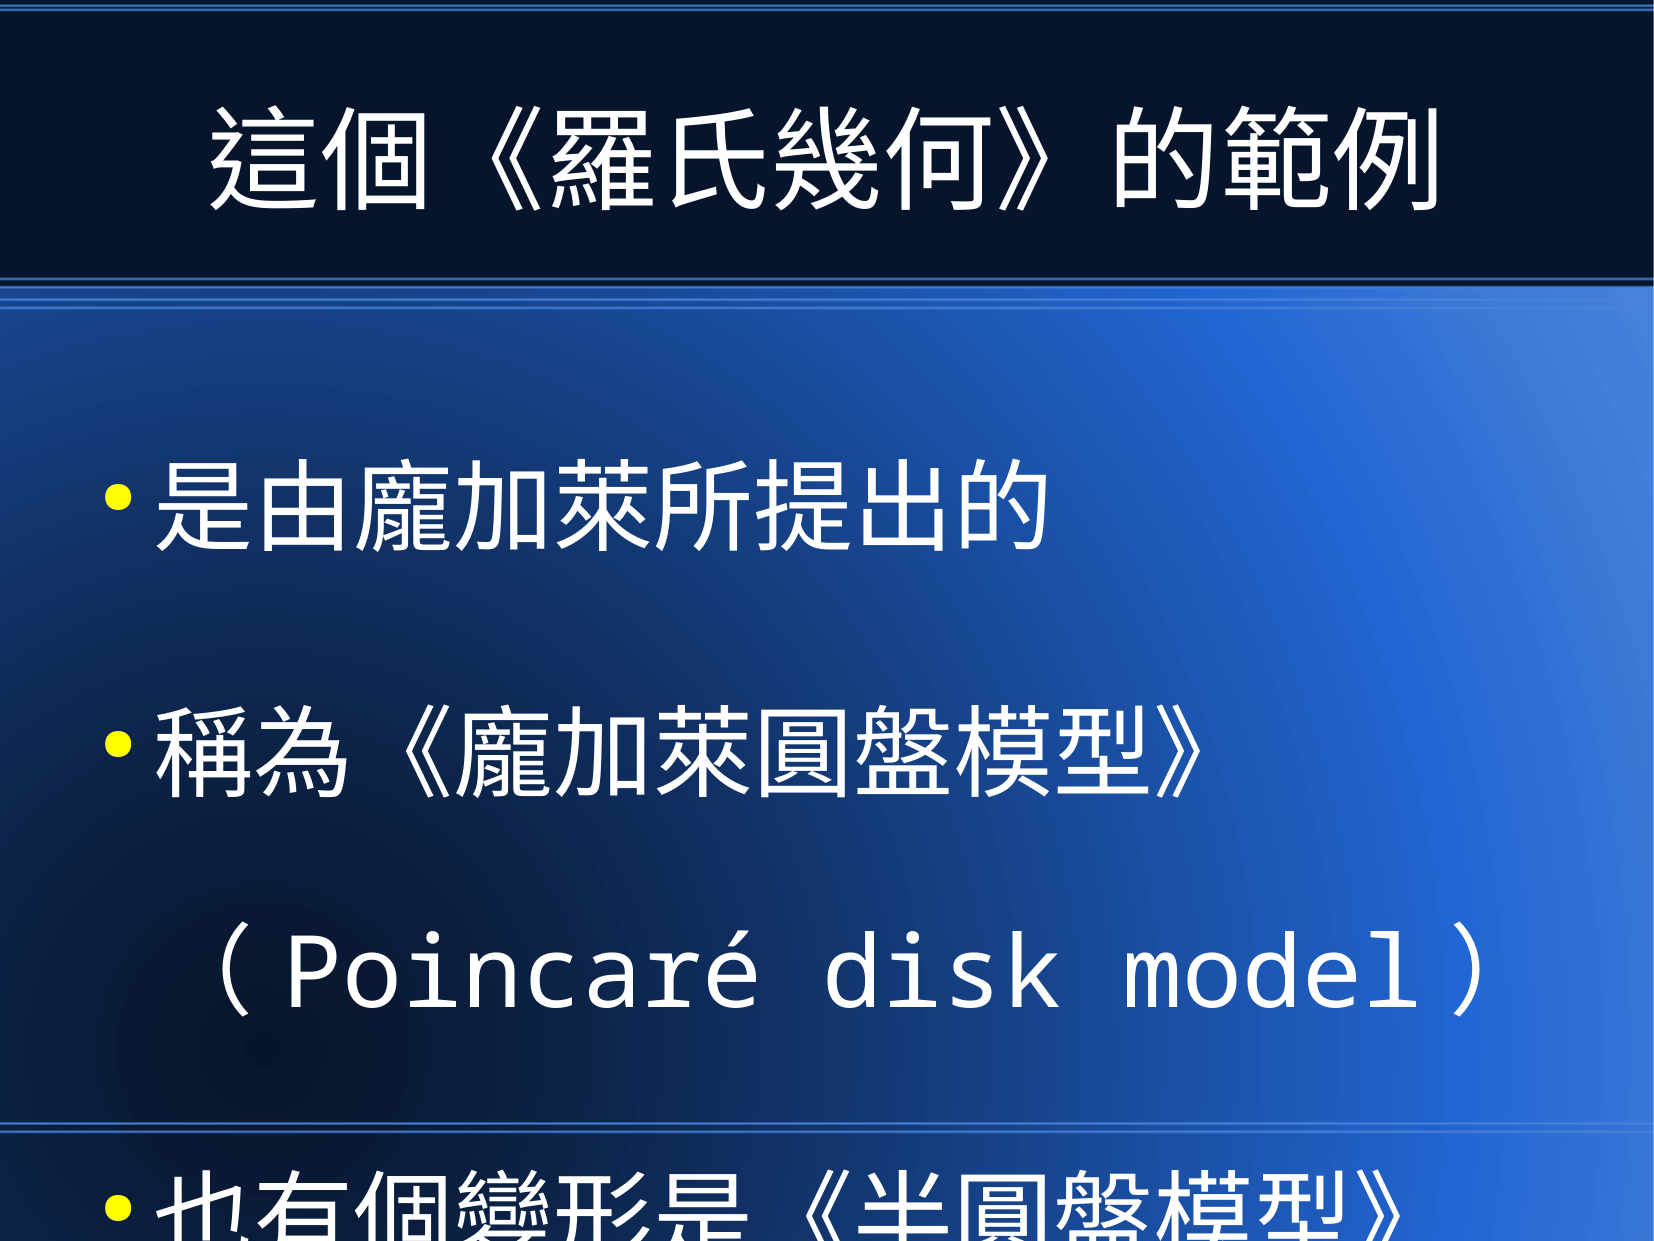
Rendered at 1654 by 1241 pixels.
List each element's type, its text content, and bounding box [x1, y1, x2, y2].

picture [0, 0, 1654, 1241]
title 這個《羅氏幾何》的範例 [82, 49, 1571, 257]
list 是由龐加萊所提出的 稱為《龐加萊圓盤模型》（Poincaré disk model） 也有個變形是《半圓盤模型》 [82, 355, 1571, 1241]
